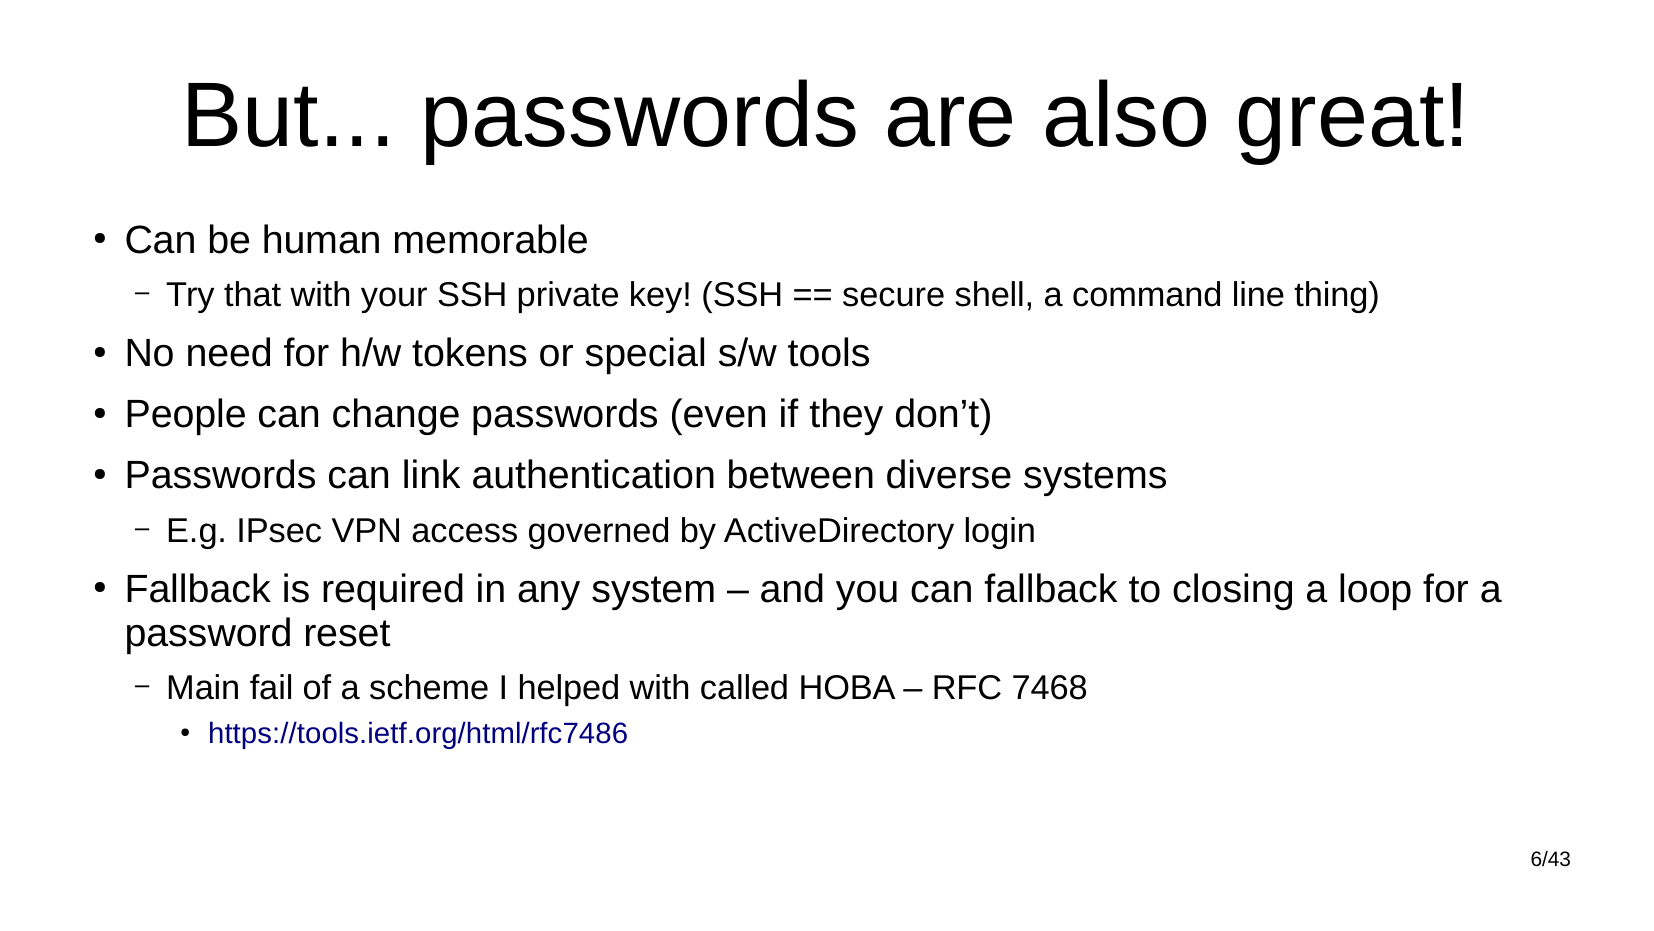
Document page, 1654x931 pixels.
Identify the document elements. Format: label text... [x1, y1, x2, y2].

list Can be human memorable Try that with your SSH private key! (SSH == secure shell, a command line thing) No need for h/w tokens or special s/w tools People can change passwords (even if they don’t) Passwords can link authentication between diverse systems E.g. IPsec VPN access governed by ActiveDirectory login Fallback is required in any system – and you can fallback to closing a loop for a password reset Main fail of a scheme I helped with called HOBA – RFC 7468 https://tools.ietf.org/html/rfc7486 [82, 217, 1571, 758]
title But... passwords are also great! [82, 37, 1571, 193]
